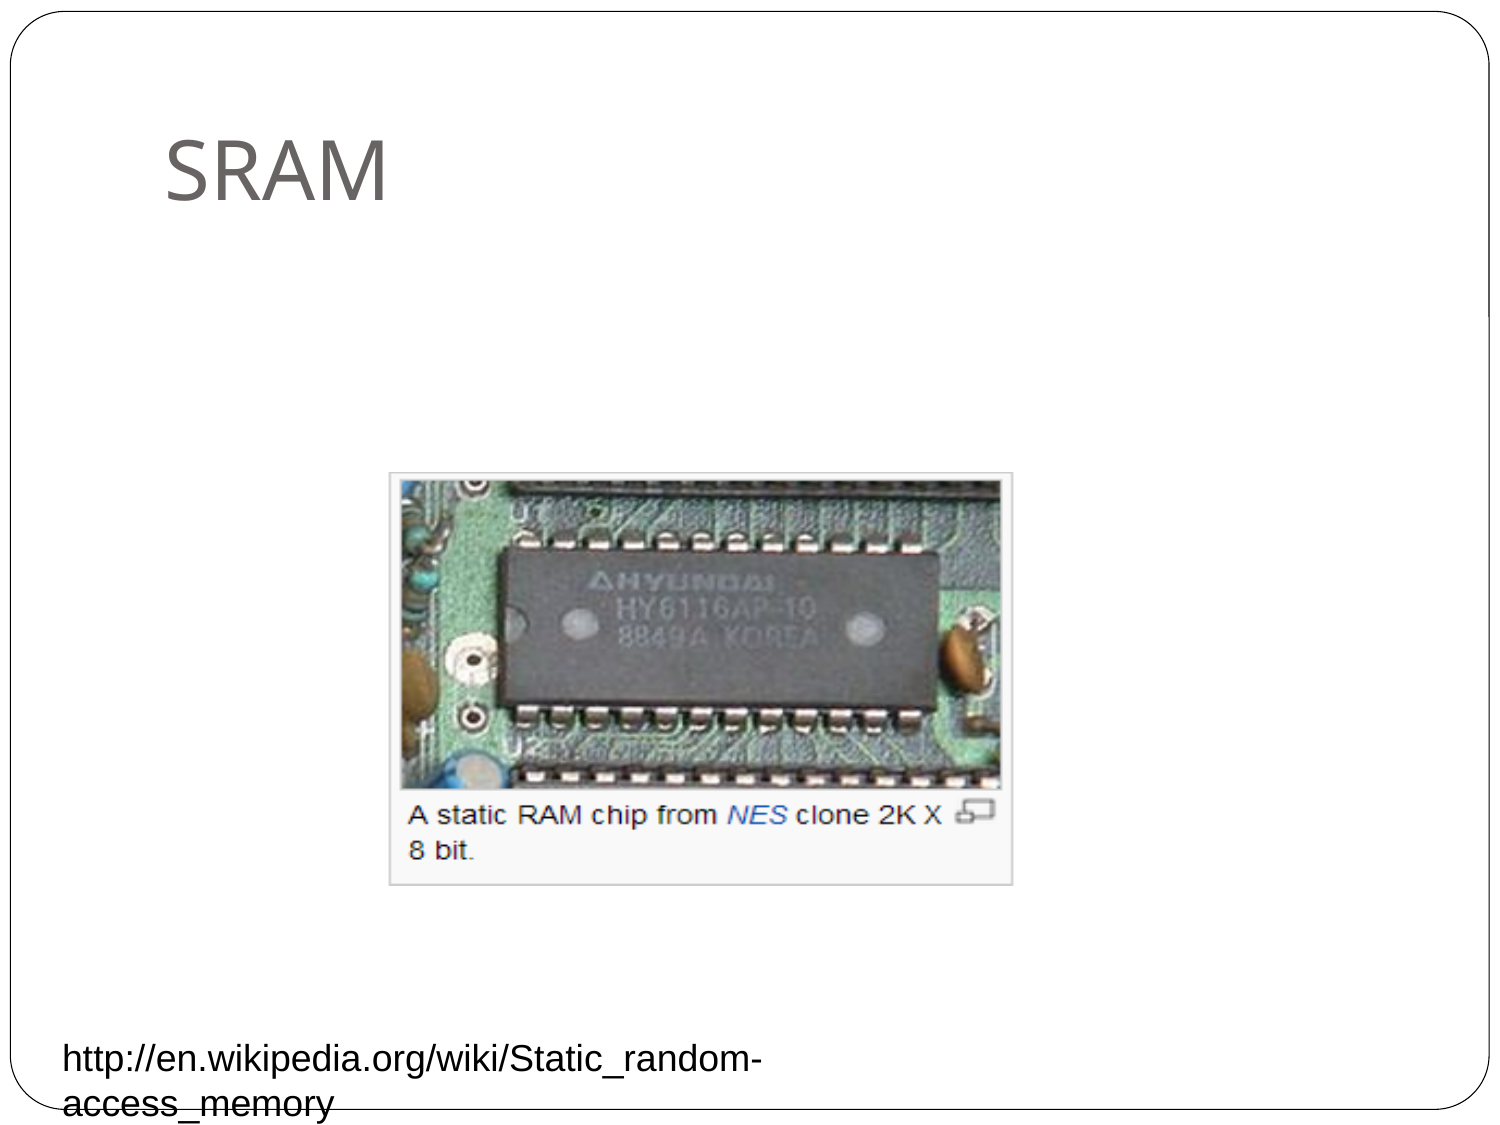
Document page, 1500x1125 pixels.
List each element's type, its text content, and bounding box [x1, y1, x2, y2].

title SRAM [150, 9, 1426, 233]
text_box http://en.wikipedia.org/wiki/Static_random-access_memory [47, 1026, 1049, 1087]
picture [385, 472, 1016, 886]
